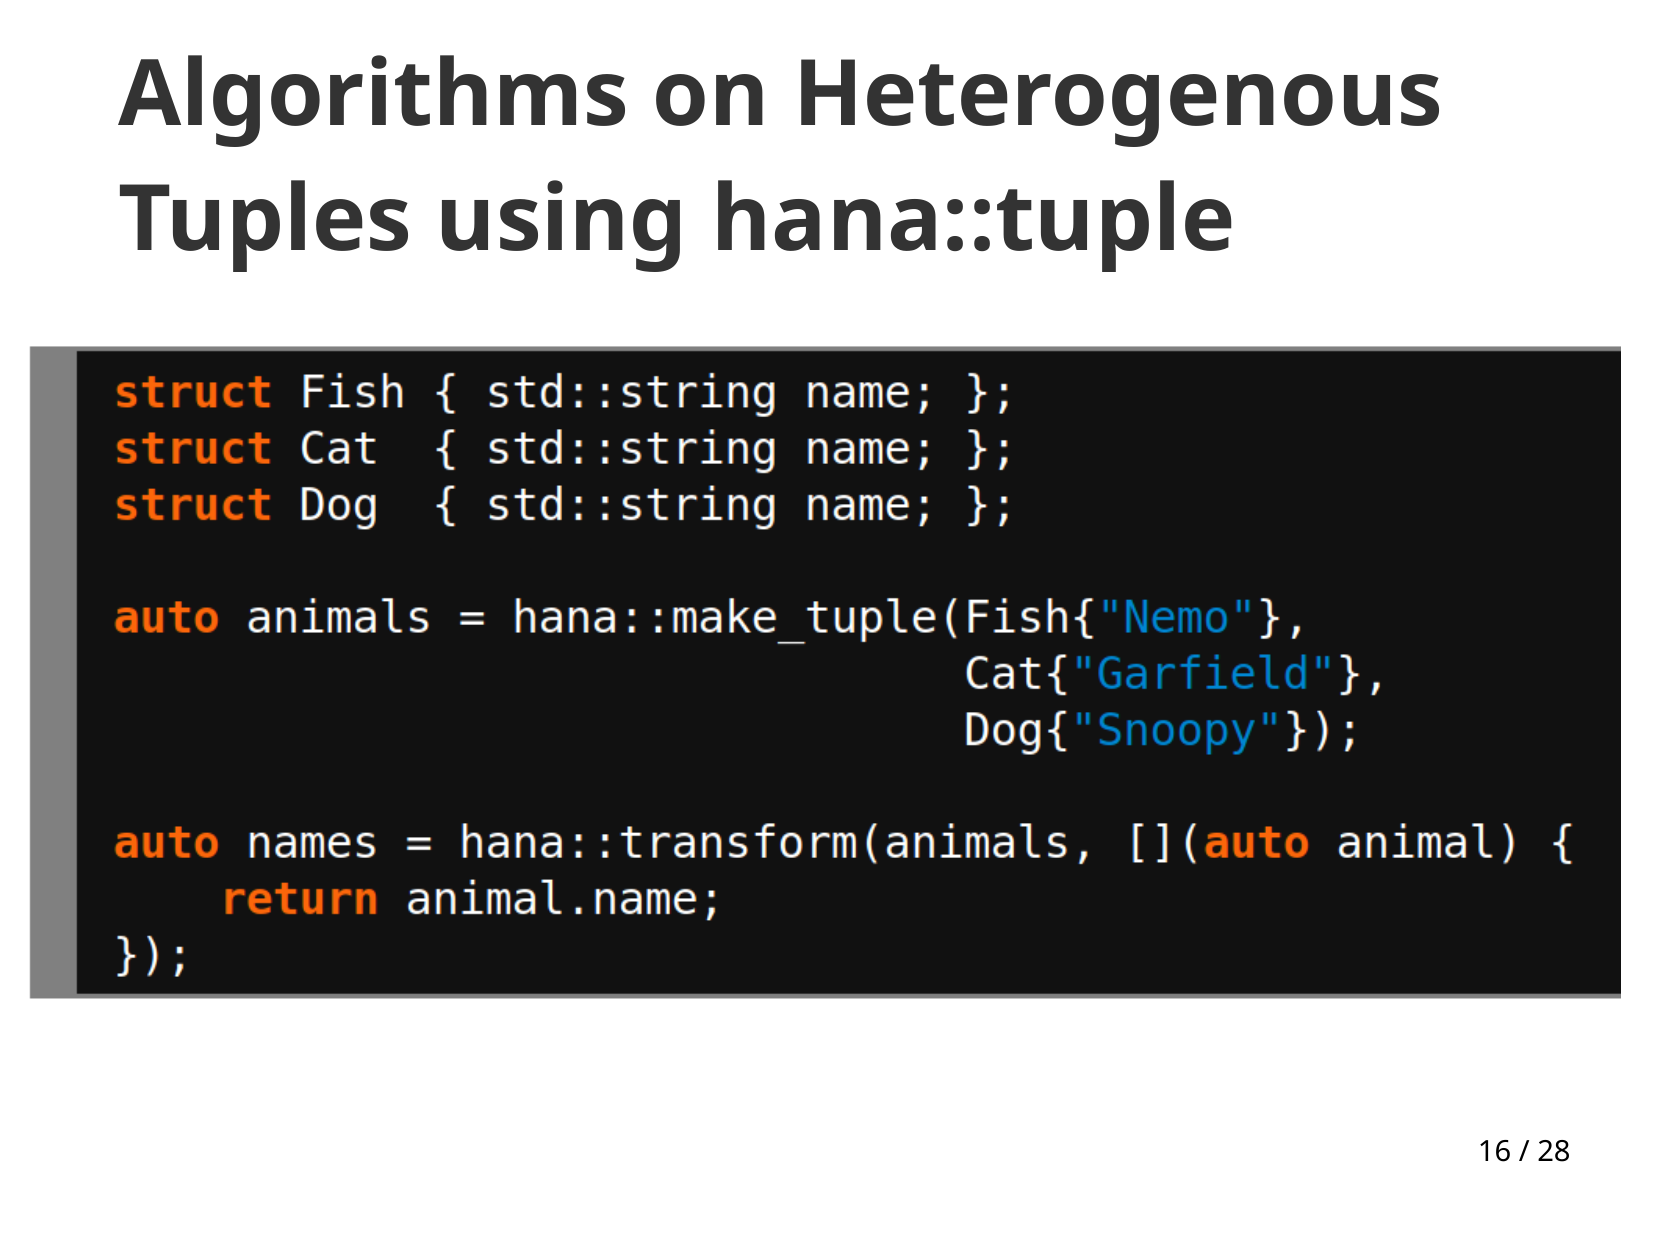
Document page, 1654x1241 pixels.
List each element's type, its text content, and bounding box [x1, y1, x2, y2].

title Algorithms on Heterogenous Tuples using hana::tuple [118, 28, 1571, 278]
picture [24, 342, 1621, 1006]
